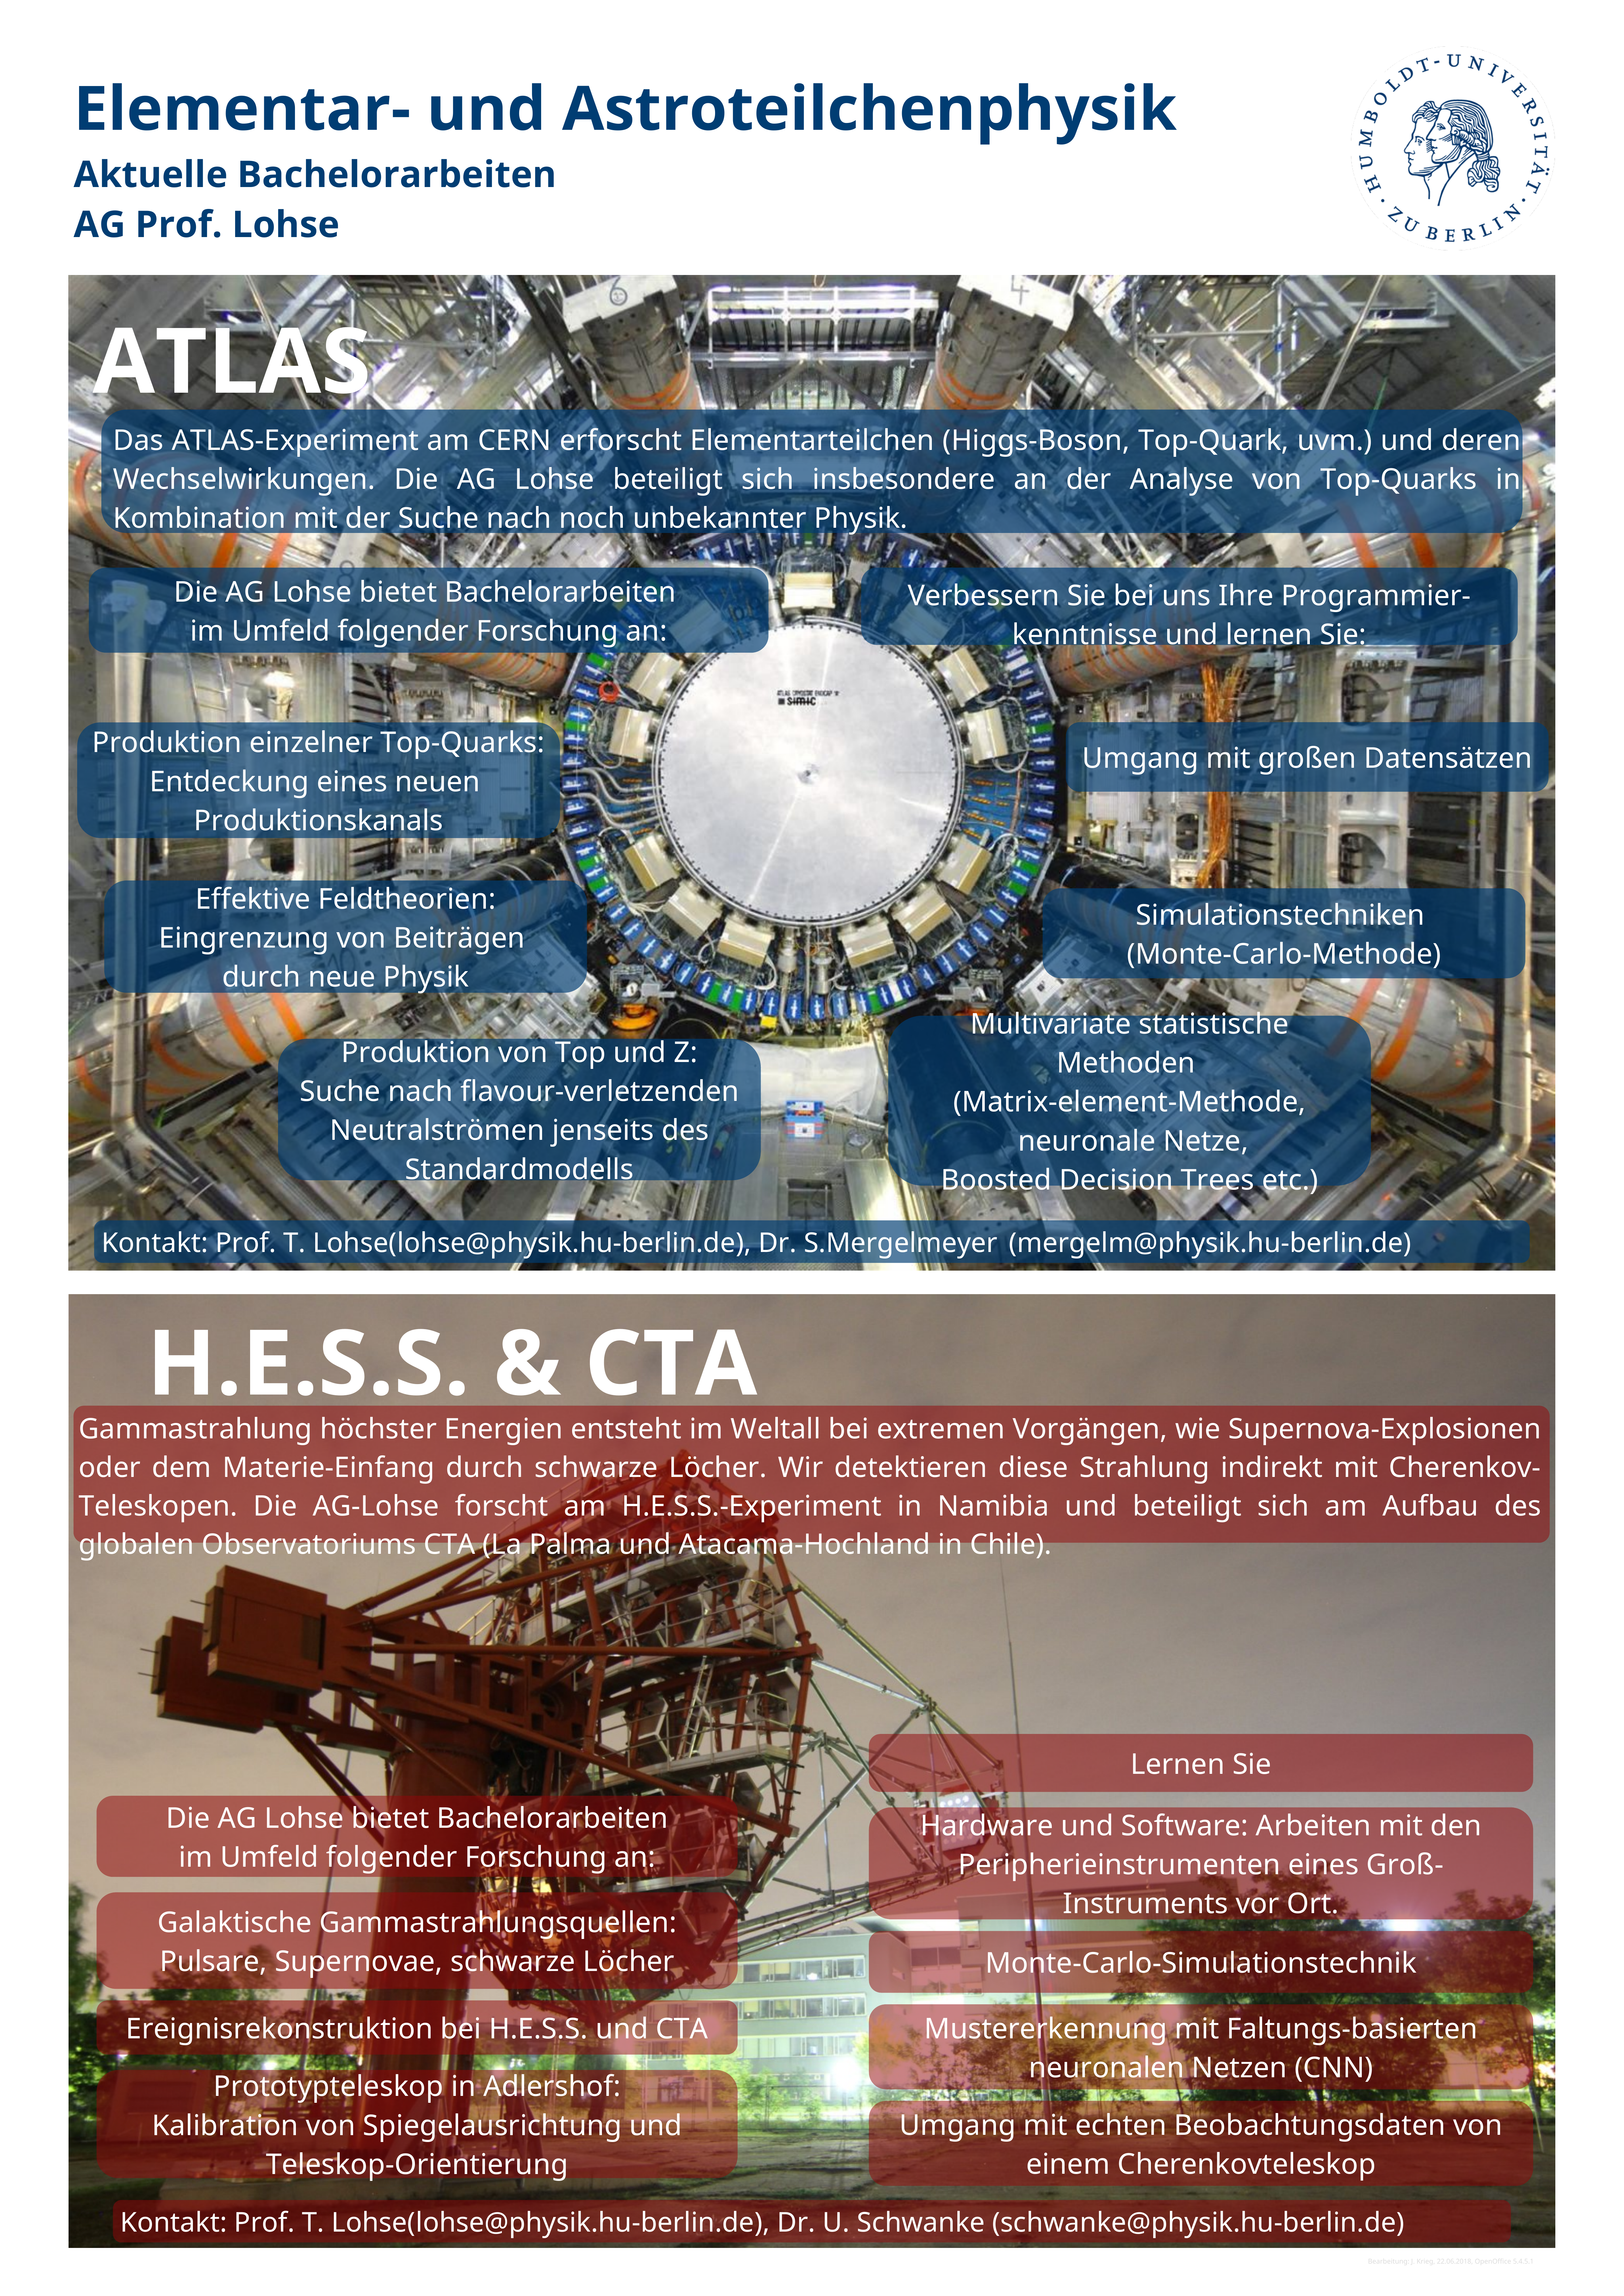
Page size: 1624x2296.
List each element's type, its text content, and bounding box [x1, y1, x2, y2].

text_box [673, 522, 681, 526]
text_box Galaktische Gammastrahlungsquellen: Pulsare, Supernovae, schwarze Löcher [96, 1892, 738, 1989]
text_box Mustererkennung mit Faltungs-basierten neuronalen Netzen (CNN) [869, 2004, 1533, 2089]
text_box [109, 409, 1515, 417]
text_box [419, 522, 426, 526]
text_box Kontakt: Prof. T. Lohse(lohse@physik.hu-berlin.de), Dr. S.Mergelmeyer (mergelm@physik.hu-berlin.de) [94, 1220, 1530, 1263]
text_box [255, 522, 264, 526]
text_box Produktion einzelner Top-Quarks: Entdeckung eines neuen Produktionskanals [77, 722, 560, 838]
text_box [180, 522, 188, 526]
text_box Gammastrahlung höchster Energien entsteht im Weltall bei extremen Vorgängen, wie Supernova-Explosionen oder dem Materie-Einfang durch schwarze Löcher. Wir detektieren diese Strahlung indirekt mit Cherenkov-Teleskopen. Die AG-Lohse forscht am H.E.S.S.-Experiment in Namibia und beteiligt sich am Aufbau des globalen Observatoriums CTA (La Palma und Atacama-Hochland in Chile). [73, 1406, 1548, 1565]
text_box [221, 522, 228, 526]
text_box [855, 522, 857, 525]
text_box Die AG Lohse bietet Bachelorarbeiten im Umfeld folgender Forschung an: [89, 568, 769, 653]
text_box Hardware und Software: Arbeiten mit den Peripherieinstrumenten eines Groß- Instruments vor Ort. [869, 1807, 1533, 1920]
text_box Prototypteleskop in Adlershof: Kalibration von Spiegelausrichtung und Teleskop-Orientierung [96, 2070, 738, 2178]
text_box Die AG Lohse bietet Bachelorarbeiten im Umfeld folgender Forschung an: [96, 1796, 738, 1877]
text_box ATLAS [115, 338, 132, 366]
picture [68, 1294, 1555, 2248]
text_box Ereignisrekonstruktion bei H.E.S.S. und CTA [96, 2000, 738, 2055]
text_box [508, 522, 515, 526]
text_box Umgang mit großen Datensätzen [1066, 722, 1549, 792]
text_box Bearbeitung: J. Krieg, 22.06.2018, OpenOffice 5.4.5.1 [1363, 2254, 1555, 2269]
text_box [638, 522, 645, 526]
text_box Produktion von Top und Z: Suche nach flavour-verletzenden Neutralströmen jenseits des Standardmodells [278, 1039, 761, 1180]
picture [68, 275, 1555, 1271]
text_box Effektive Feldtheorien: Eingrenzung von Beiträgen durch neue Physik [104, 880, 587, 993]
text_box Lernen Sie [869, 1734, 1533, 1792]
text_box [135, 522, 144, 526]
text_box Verbessern Sie bei uns Ihre Programmier- kenntnisse und lernen Sie: [861, 568, 1518, 645]
text_box [855, 522, 1518, 533]
text_box [101, 418, 855, 533]
text_box H.E.S.S. & CTA [74, 1295, 830, 1406]
text_box [349, 522, 357, 526]
text_box Multivariate statistische Methoden (Matrix-element-Methode, neuronale Netze, Boosted Decision Trees etc.) [888, 1016, 1371, 1186]
text_box Simulationstechniken (Monte-Carlo-Methode) [1042, 888, 1526, 978]
text_box [1548, 1410, 1550, 1538]
picture [1351, 46, 1555, 251]
text_box Elementar- und Astroteilchenphysik Aktuelle Bachelorarbeiten AG Prof. Lohse [68, 61, 1351, 251]
text_box Das ATLAS-Experiment am CERN erforscht Elementarteilchen (Higgs-Boson, Top-Quark, uvm.) und deren Wechselwirkungen. Die AG Lohse beteiligt sich insbesondere an der Analyse von Top-Quarks in Kombination mit der Suche nach noch unbekannter Physik. [108, 417, 1530, 522]
text_box Umgang mit echten Beobachtungsdaten von einem Cherenkovteleskop [869, 2101, 1533, 2186]
text_box [581, 522, 590, 526]
text_box [721, 522, 728, 526]
text_box Monte-Carlo-Simulationstechnik [869, 1931, 1533, 1993]
text_box Kontakt: Prof. T. Lohse(lohse@physik.hu-berlin.de), Dr. U. Schwanke (schwanke@physik.hu-berlin.de) [113, 2200, 1511, 2243]
text_box ATLAS [93, 296, 425, 420]
